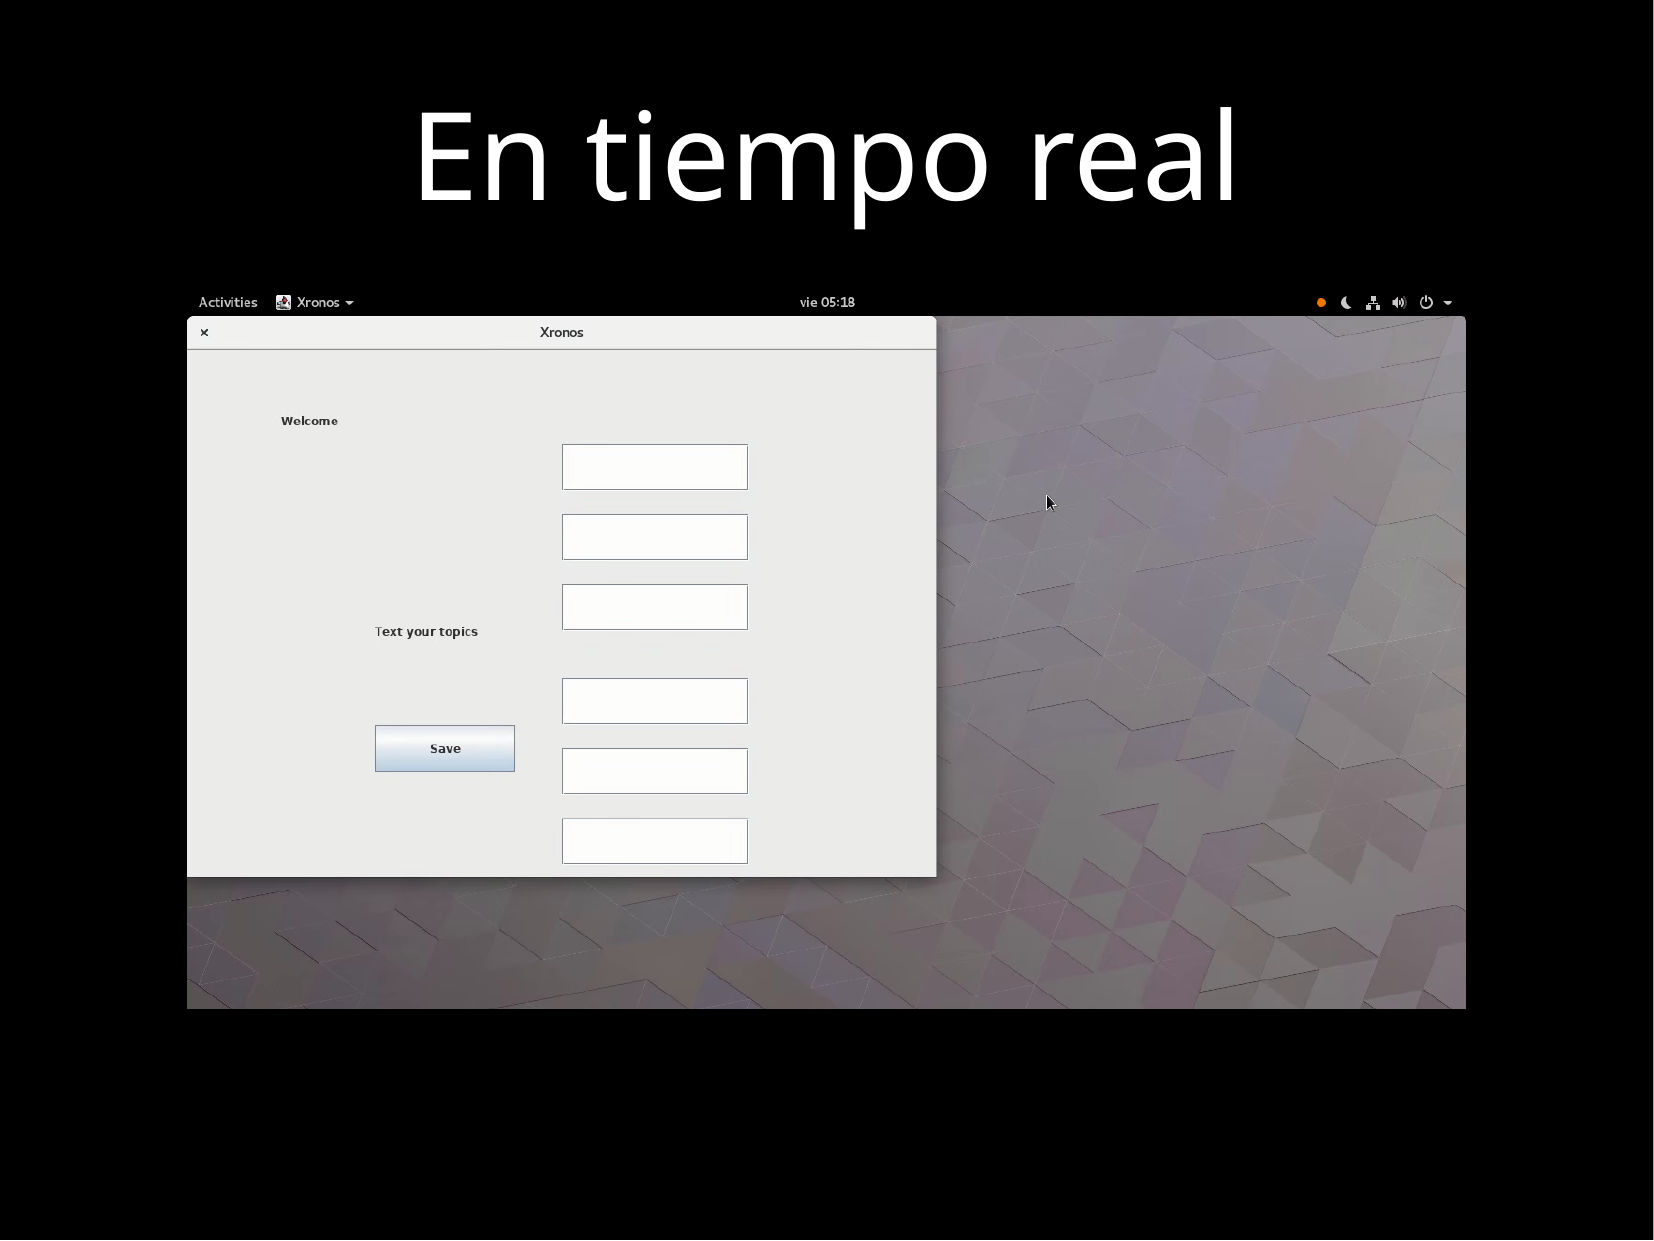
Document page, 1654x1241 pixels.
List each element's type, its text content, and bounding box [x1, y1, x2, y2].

text_box [187, 290, 1467, 1010]
title En tiempo real [82, 49, 1571, 257]
